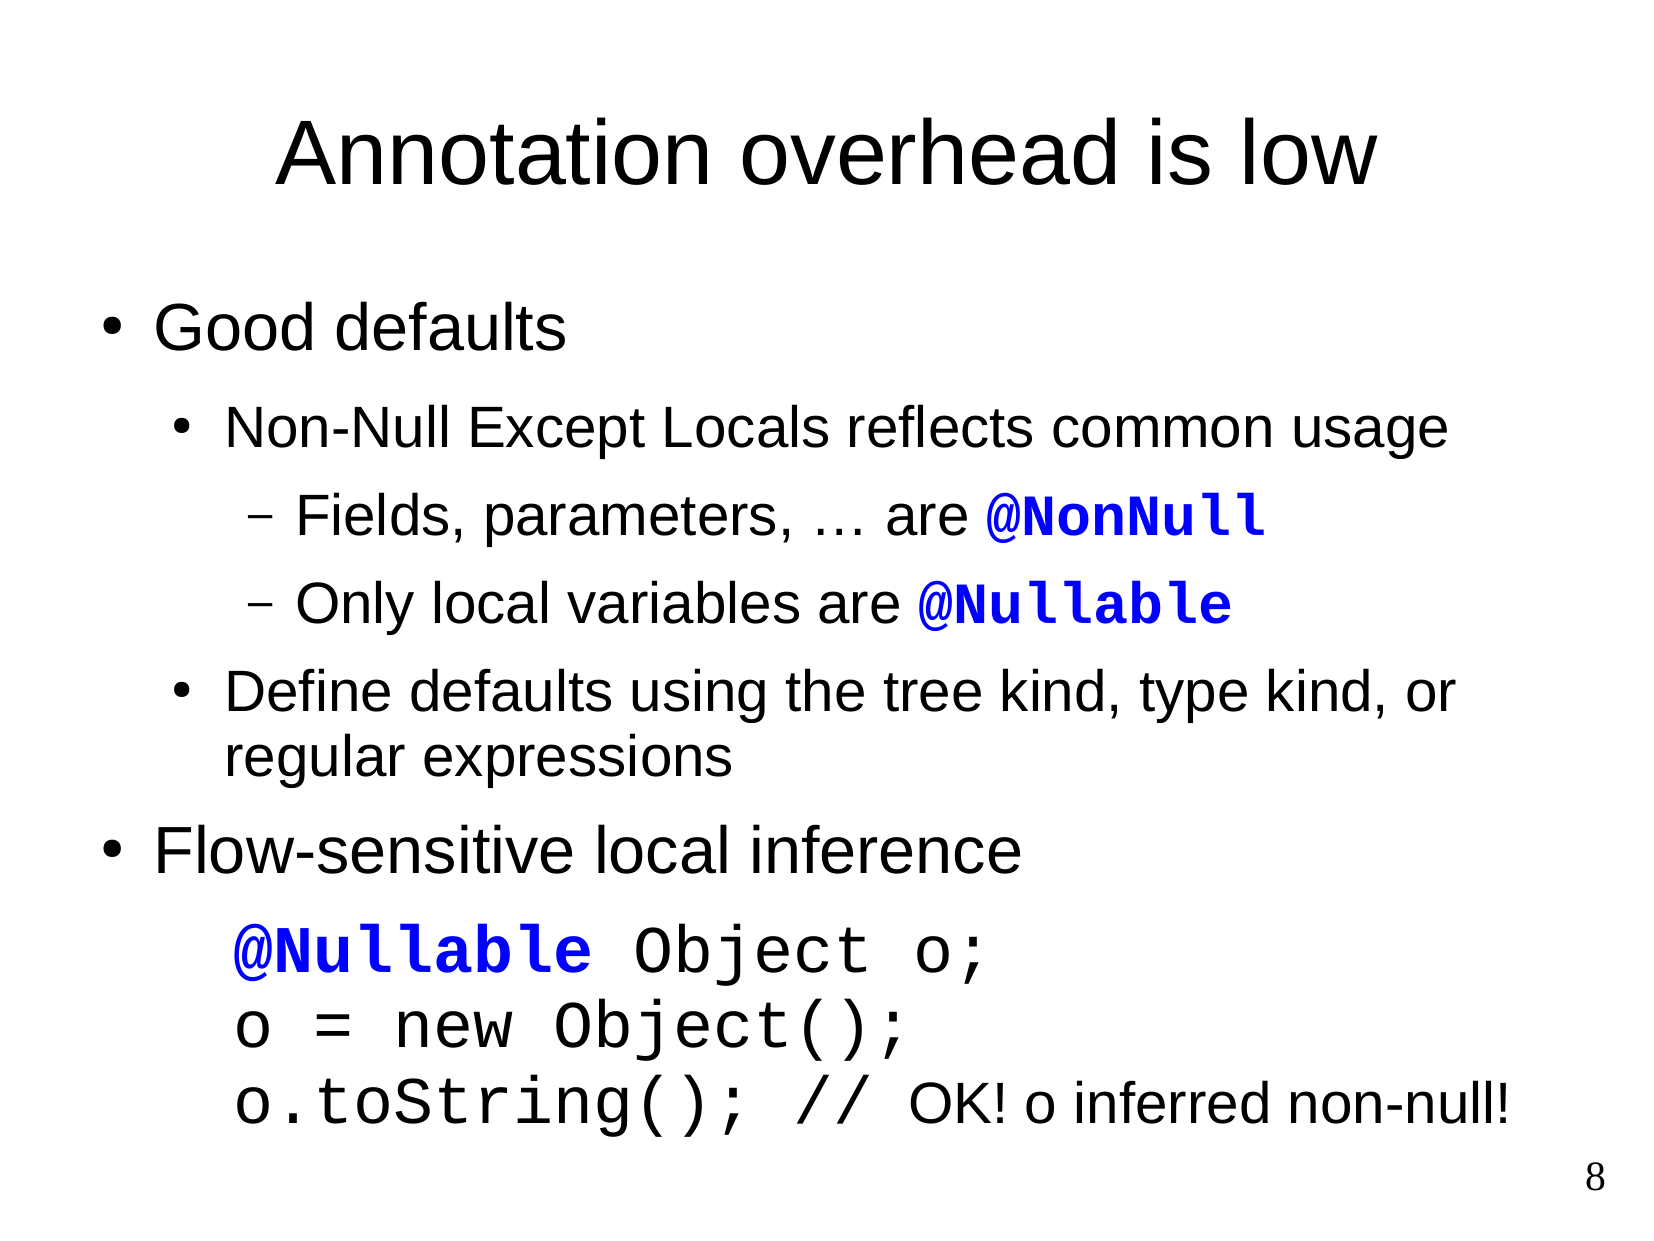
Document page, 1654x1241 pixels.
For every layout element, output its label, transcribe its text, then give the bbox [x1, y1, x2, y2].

list Good defaults Non-Null Except Locals reflects common usage Fields, parameters, … are @NonNull Only local variables are @Nullable Define defaults using the tree kind, type kind, or regular expressions Flow-sensitive local inference @Nullable Object o; o = new Object(); o.toString(); // OK! o inferred non-null! [82, 290, 1571, 1144]
title Annotation overhead is low [82, 56, 1571, 250]
